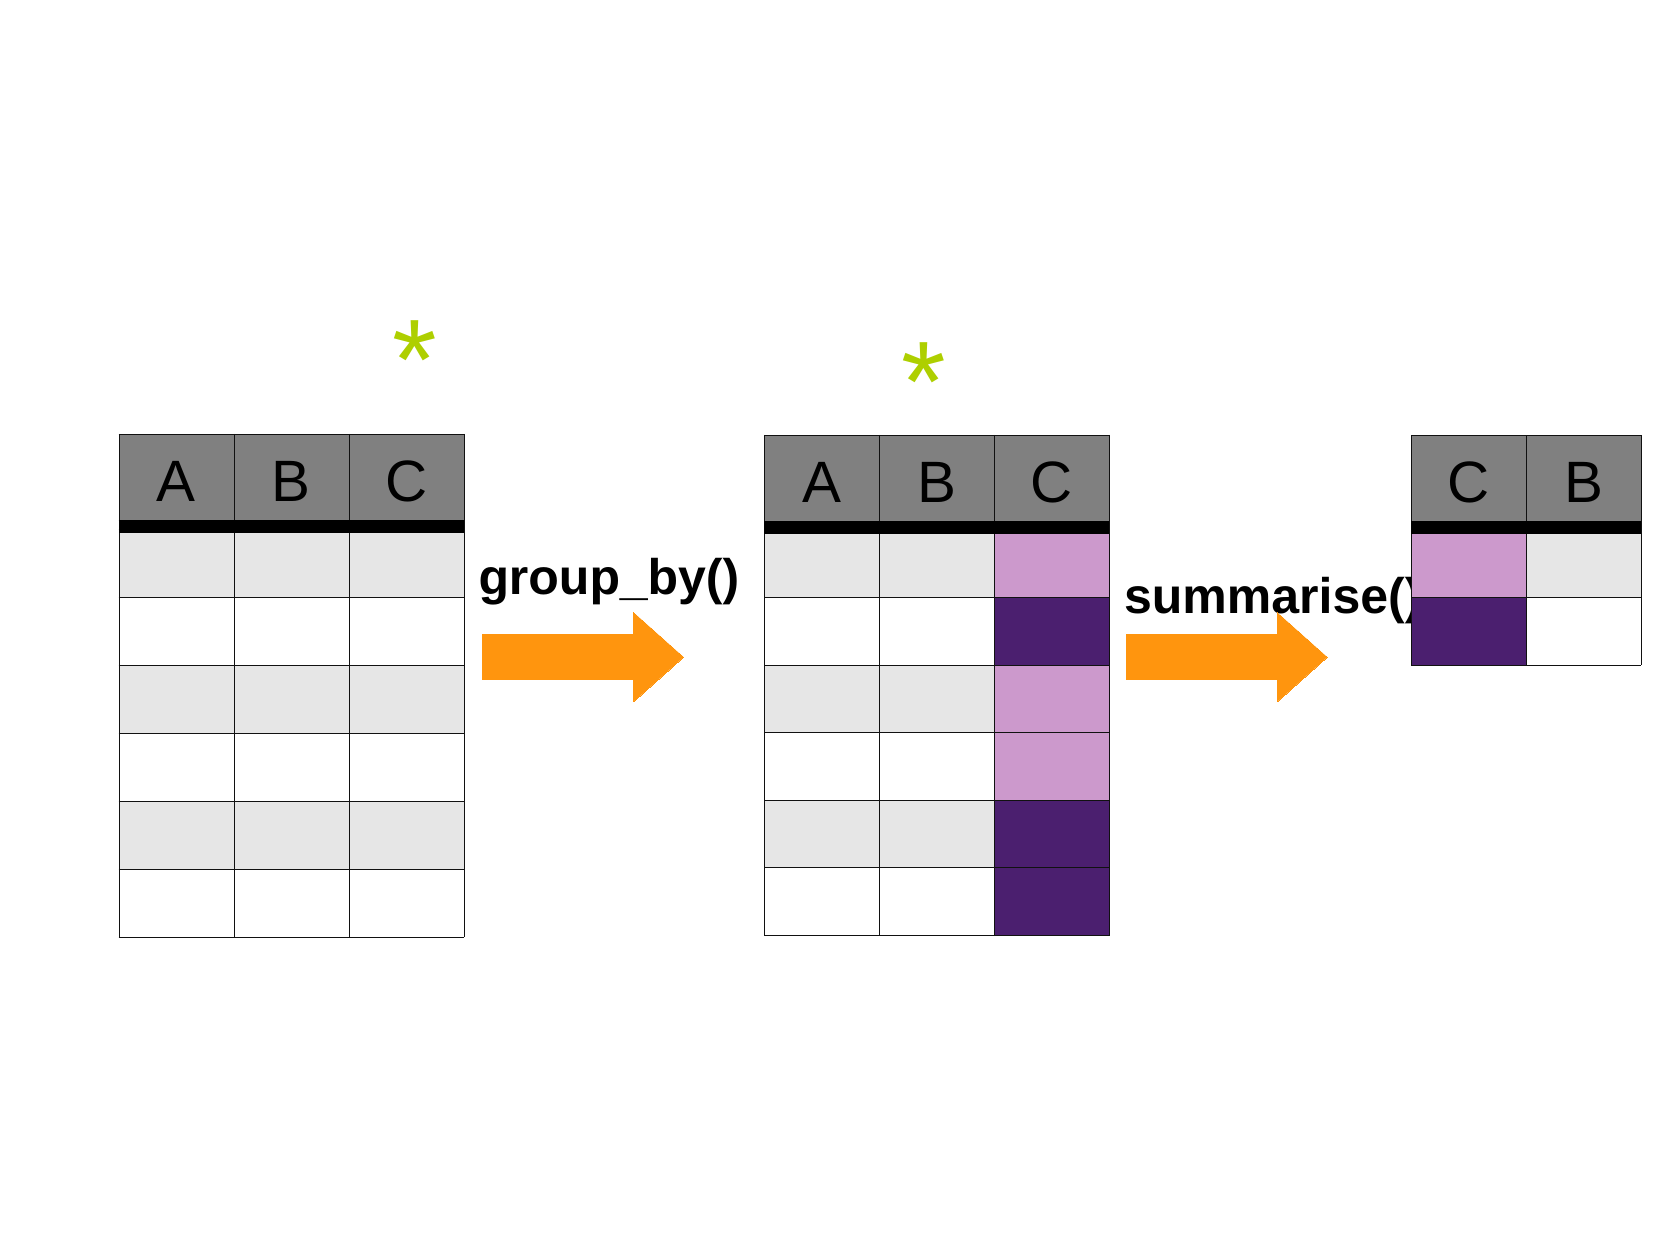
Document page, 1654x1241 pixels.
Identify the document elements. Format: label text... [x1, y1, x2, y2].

table_cell [1527, 534, 1641, 597]
text_box group_by() [463, 541, 798, 613]
table_cell [995, 868, 1109, 935]
table_cell [120, 734, 234, 801]
table_cell [765, 801, 879, 867]
table_cell [880, 666, 994, 732]
table_cell [765, 598, 879, 665]
table_cell [765, 666, 879, 732]
table_cell [120, 870, 234, 937]
table_cell [235, 870, 349, 937]
table_cell [995, 666, 1109, 732]
table_cell [350, 870, 464, 937]
table_cell [765, 868, 879, 935]
table_cell [995, 534, 1109, 597]
table_cell [1527, 598, 1641, 665]
table_cell [350, 802, 464, 869]
table_cell [235, 533, 349, 597]
text_box * [377, 288, 452, 432]
table_header A [120, 435, 234, 520]
text_box summarise() [1110, 561, 1411, 633]
table_header B [235, 435, 349, 520]
table_header B [1527, 436, 1641, 521]
table_cell [1412, 598, 1526, 665]
table_header B [880, 436, 994, 521]
table_cell [120, 598, 234, 665]
table_cell [765, 534, 879, 597]
table_cell [235, 734, 349, 801]
table_cell [350, 666, 464, 733]
table_cell [995, 733, 1109, 800]
table_cell [350, 533, 464, 597]
table_cell [120, 533, 234, 597]
table_cell [995, 598, 1109, 665]
table_cell [880, 868, 994, 935]
table_cell [995, 801, 1109, 867]
table_header C [995, 436, 1109, 521]
table_cell [880, 534, 994, 597]
table_cell [1412, 534, 1526, 597]
table_cell [350, 734, 464, 801]
table_cell [350, 598, 464, 665]
table_cell [880, 801, 994, 867]
table_cell [235, 666, 349, 733]
table_cell [235, 802, 349, 869]
table_cell [880, 733, 994, 800]
table_cell [120, 802, 234, 869]
table_header A [765, 436, 879, 521]
table_cell [880, 598, 994, 665]
text_box [1126, 612, 1328, 702]
text_box * [887, 310, 962, 453]
table_cell [765, 733, 879, 800]
table_cell [235, 598, 349, 665]
table_header C [350, 435, 464, 520]
table_header C [1412, 436, 1526, 521]
table_cell [120, 666, 234, 733]
text_box [482, 613, 684, 702]
